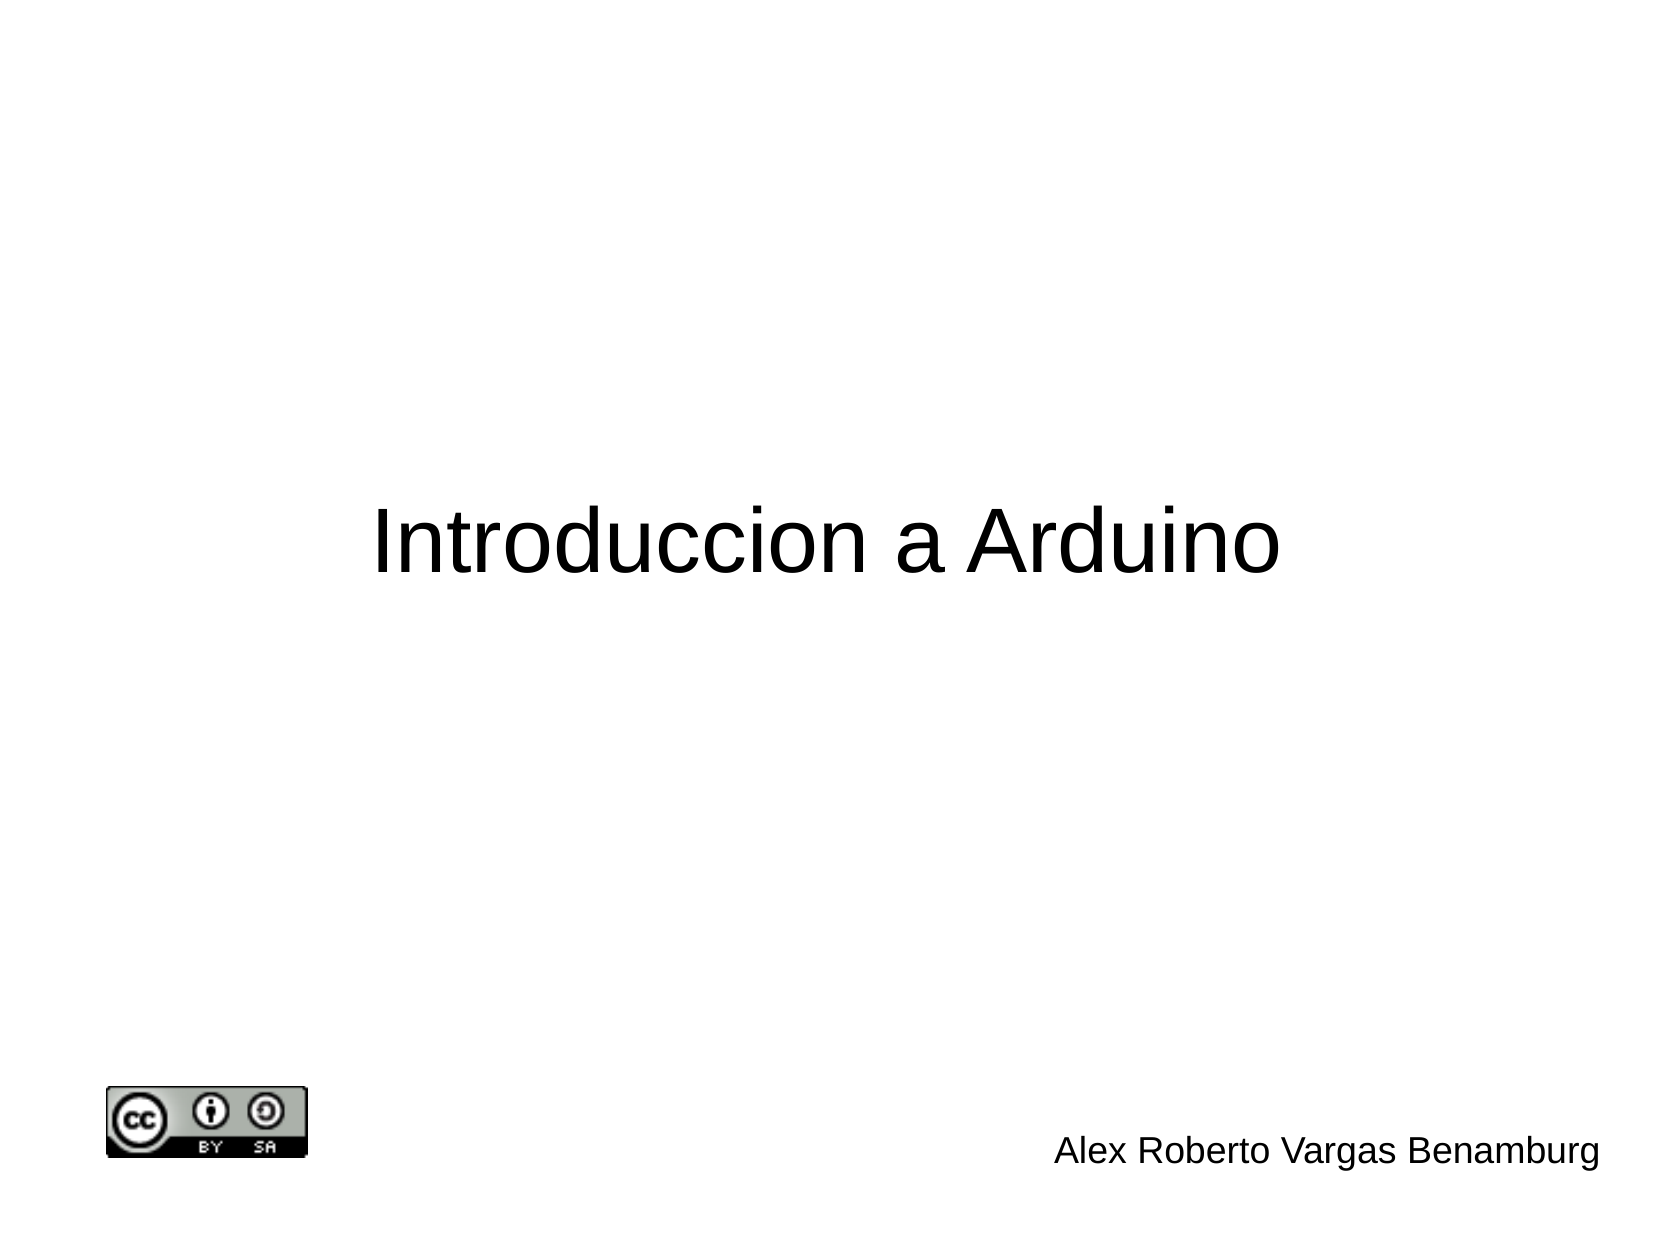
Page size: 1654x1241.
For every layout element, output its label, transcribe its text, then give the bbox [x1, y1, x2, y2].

text_box Alex Roberto Vargas Benamburg [1039, 1122, 1654, 1179]
title Introduccion a Arduino [82, 437, 1571, 645]
picture [106, 1086, 308, 1158]
